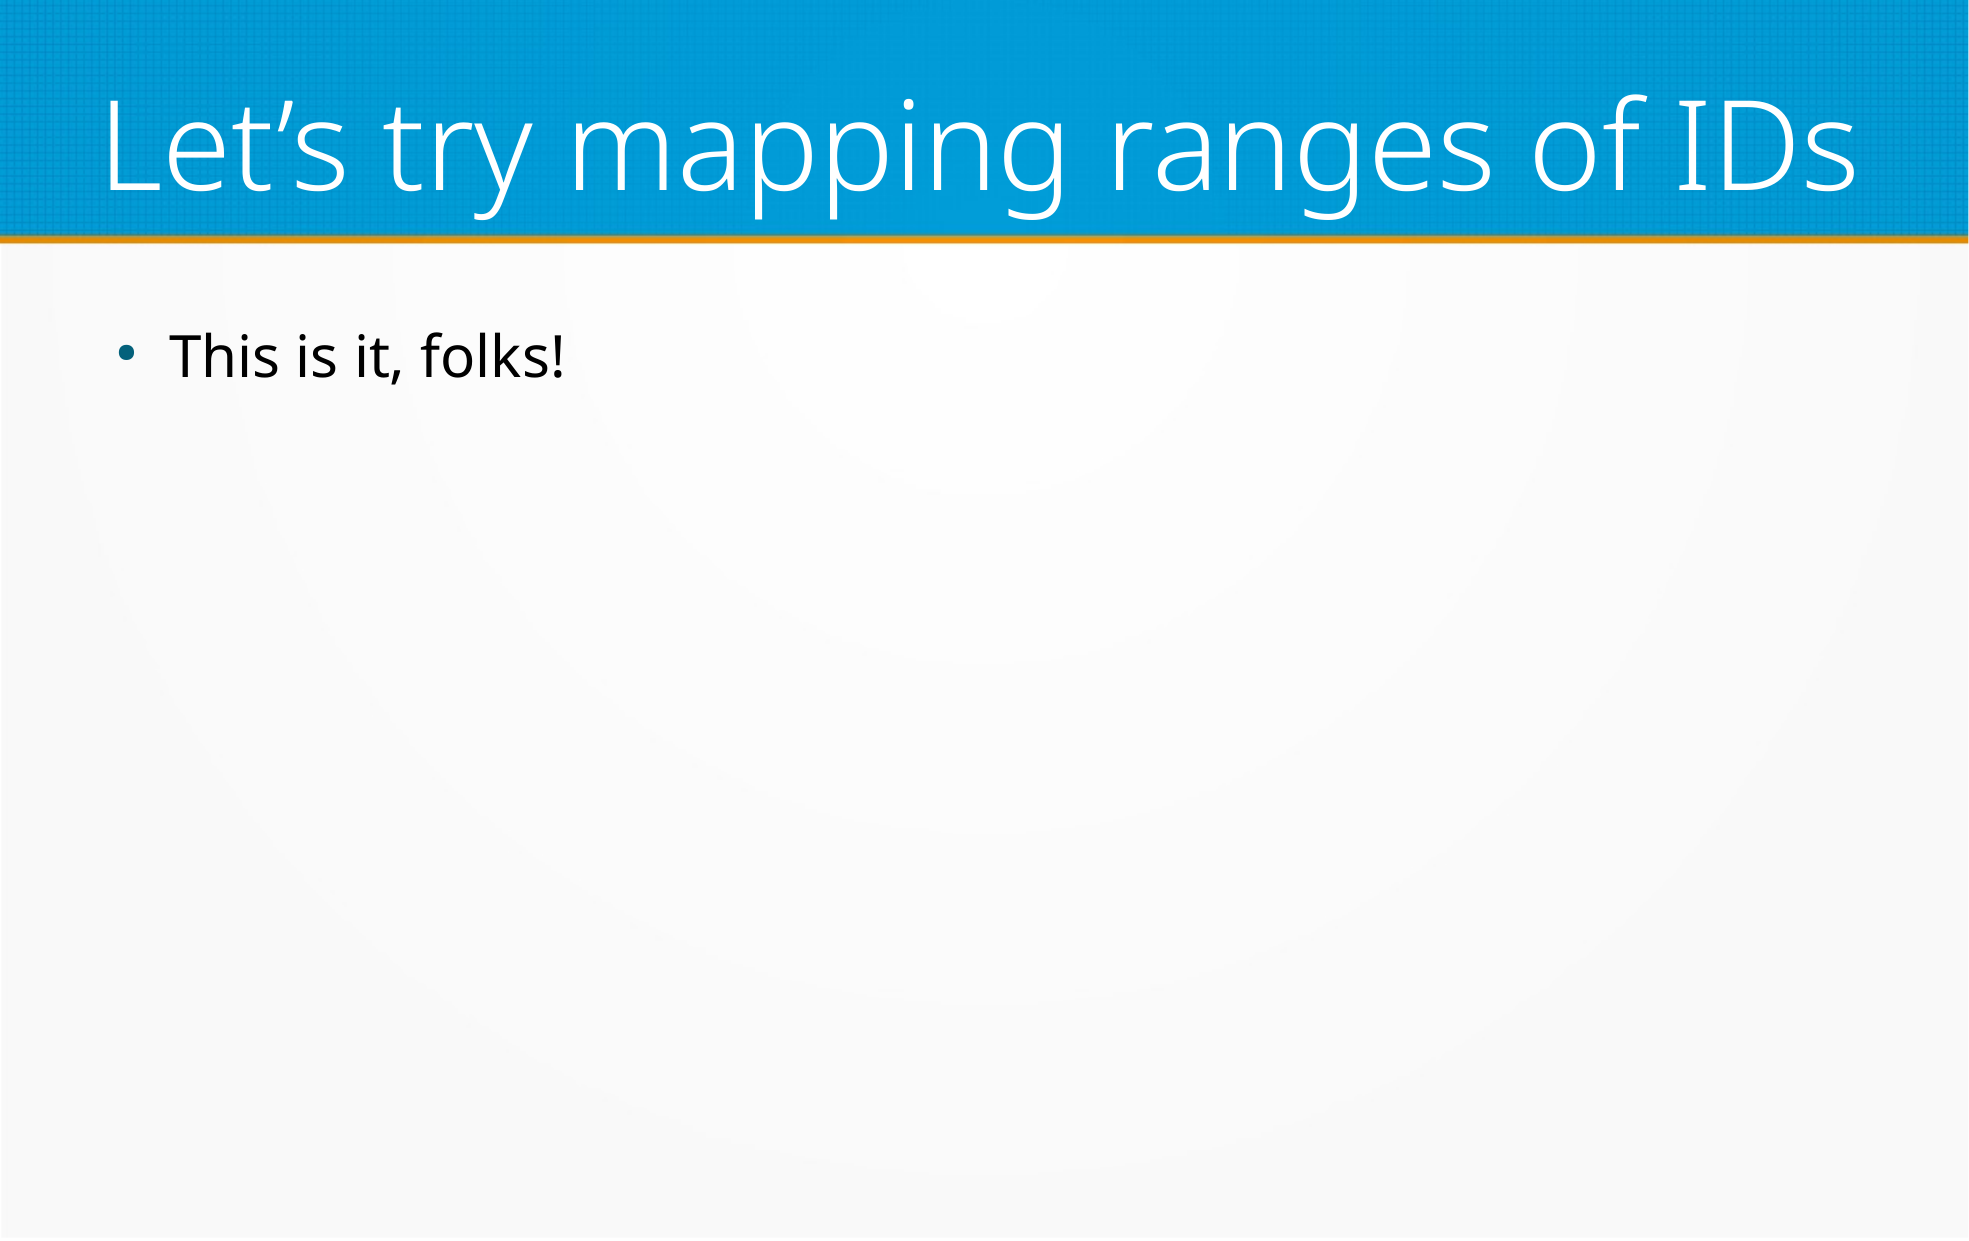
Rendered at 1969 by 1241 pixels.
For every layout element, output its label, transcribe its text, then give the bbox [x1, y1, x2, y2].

list This is it, folks! [98, 315, 1861, 1081]
picture [0, 233, 1969, 1241]
title Let’s try mapping ranges of IDs [98, 19, 1870, 227]
